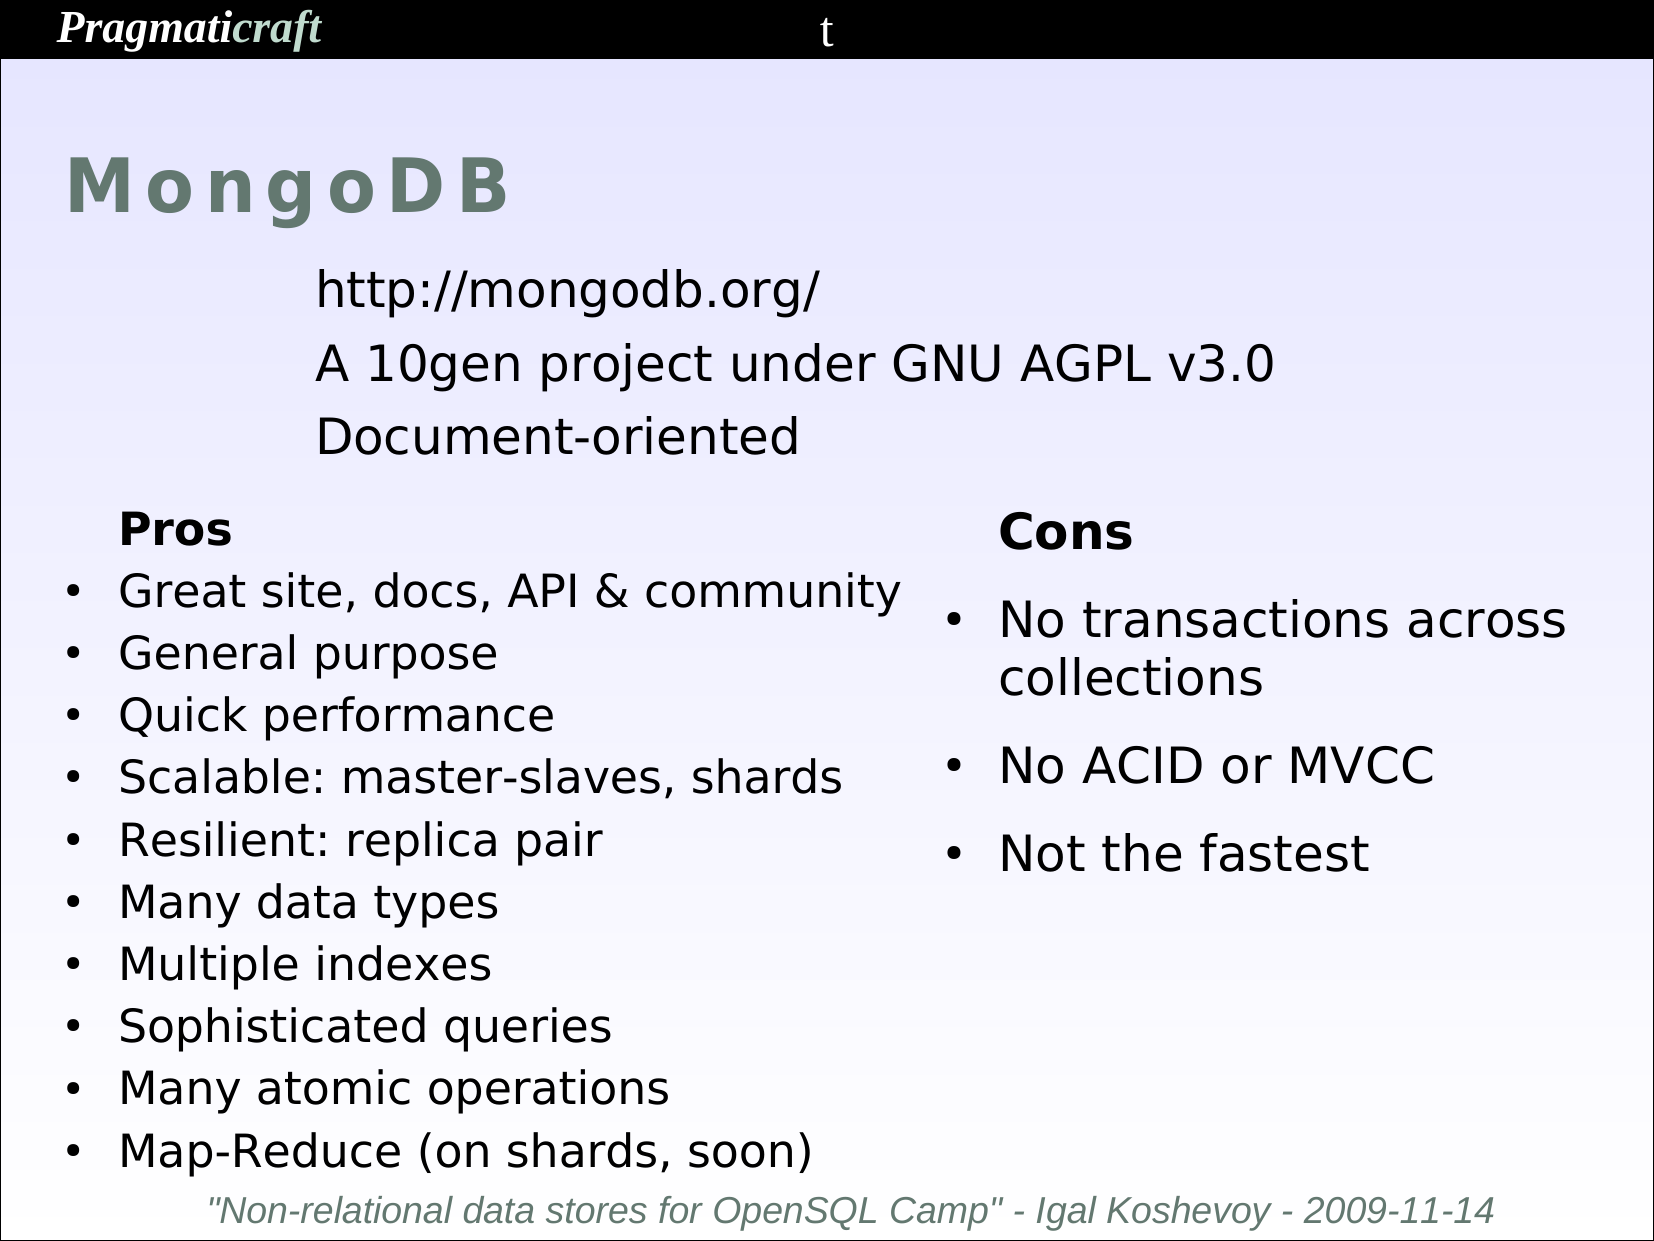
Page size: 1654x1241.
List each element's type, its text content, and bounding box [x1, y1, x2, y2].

title MongoDB [64, 112, 1587, 261]
list http://mongodb.org/ A 10gen project under GNU AGPL v3.0 Document-oriented [314, 261, 1407, 467]
list Cons No transactions across collections No ACID or MVCC Not the fastest [927, 503, 1654, 1088]
list Pros Great site, docs, API & community General purpose Quick performance Scalable: master-slaves, shards Resilient: replica pair Many data types Multiple indexes Sophisticated queries Many atomic operations Map-Reduce (on shards, soon) [47, 502, 940, 1179]
